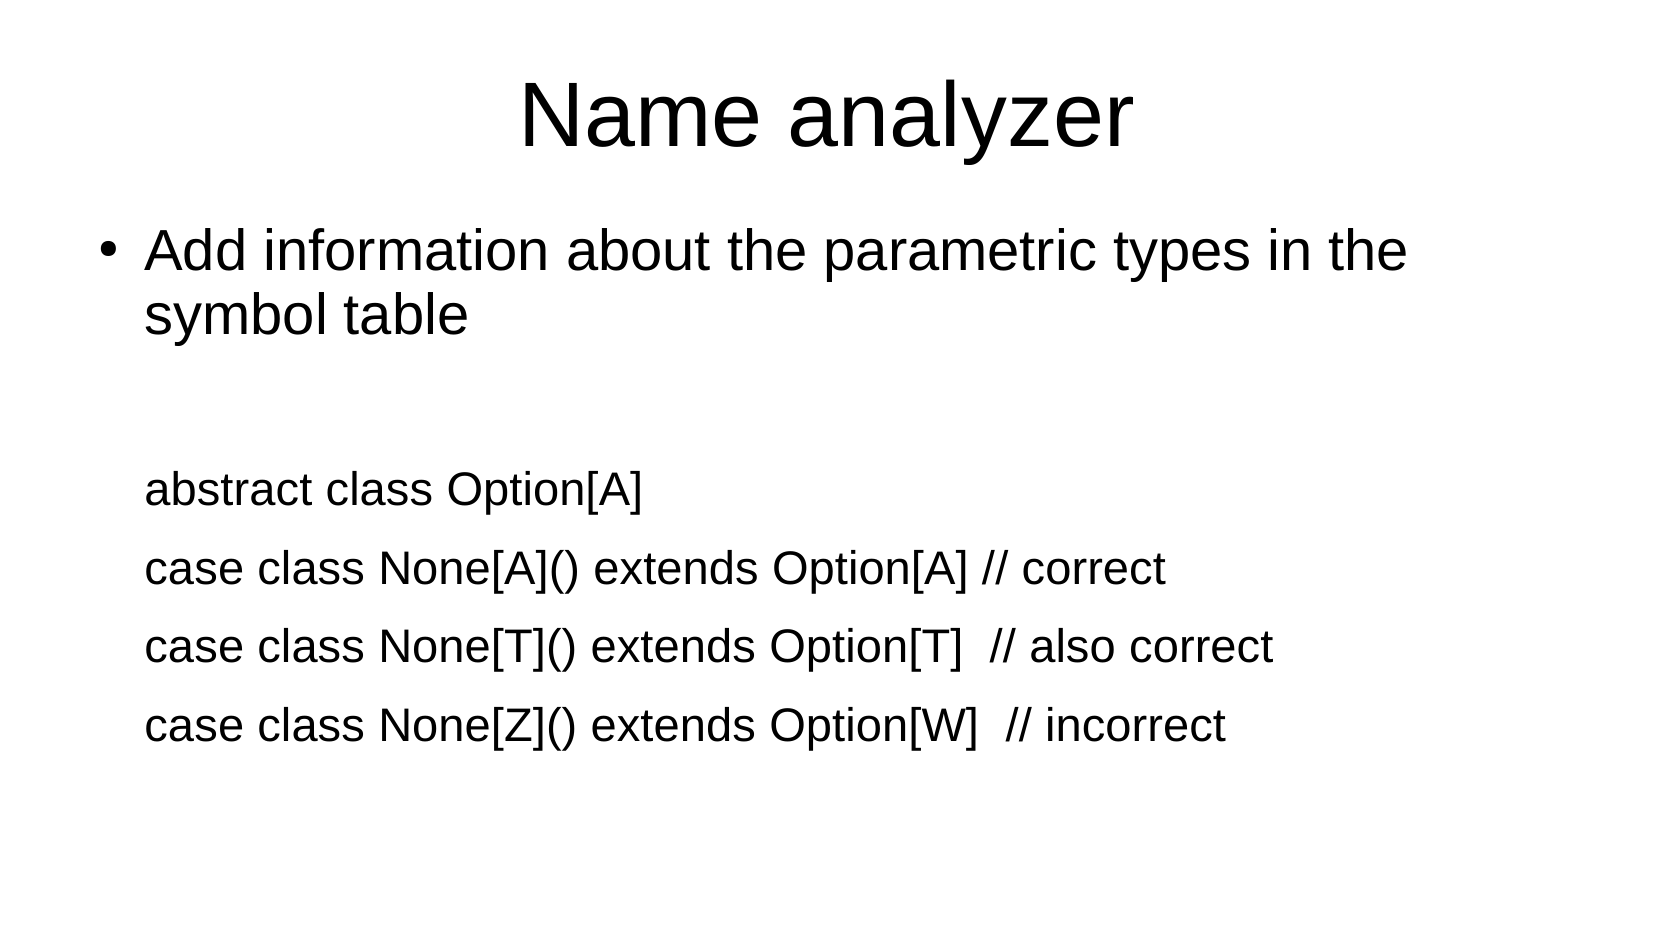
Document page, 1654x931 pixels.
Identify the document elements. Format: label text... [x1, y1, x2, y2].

list Add information about the parametric types in the symbol table abstract class Option[A] case class None[A]() extends Option[A] // correct case class None[T]() extends Option[T] // also correct case class None[Z]() extends Option[W] // incorrect [82, 217, 1571, 758]
title Name analyzer [82, 37, 1571, 193]
